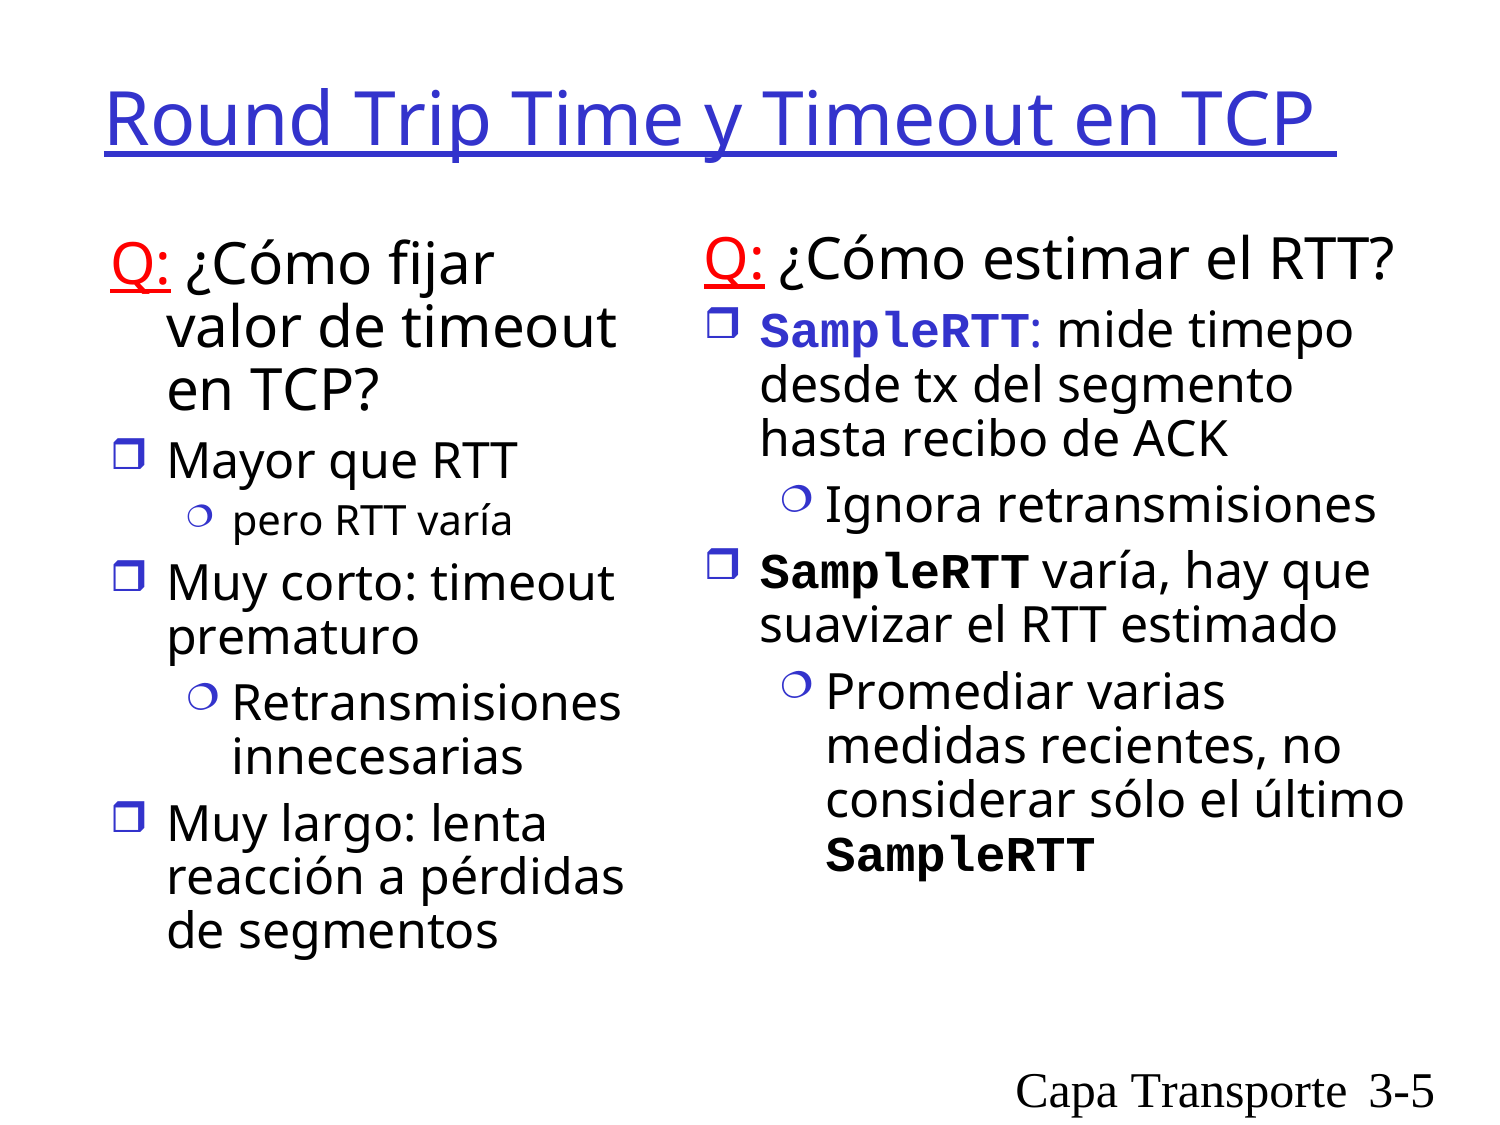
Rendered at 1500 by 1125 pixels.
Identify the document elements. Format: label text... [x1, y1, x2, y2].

title Round Trip Time y Timeout en TCP [89, 21, 1365, 210]
list Q: ¿Cómo fijar valor de timeout en TCP? Mayor que RTT pero RTT varía Muy corto: timeout prematuro Retransmisiones innecesarias Muy largo: lenta reacción a pérdidas de segmentos [95, 226, 650, 990]
list Q: ¿Cómo estimar el RTT? SampleRTT: mide timepo desde tx del segmento hasta recibo de ACK Ignora retransmisiones SampleRTT varía, hay que suavizar el RTT estimado Promediar varias medidas recientes, no considerar sólo el último SampleRTT [688, 221, 1429, 951]
